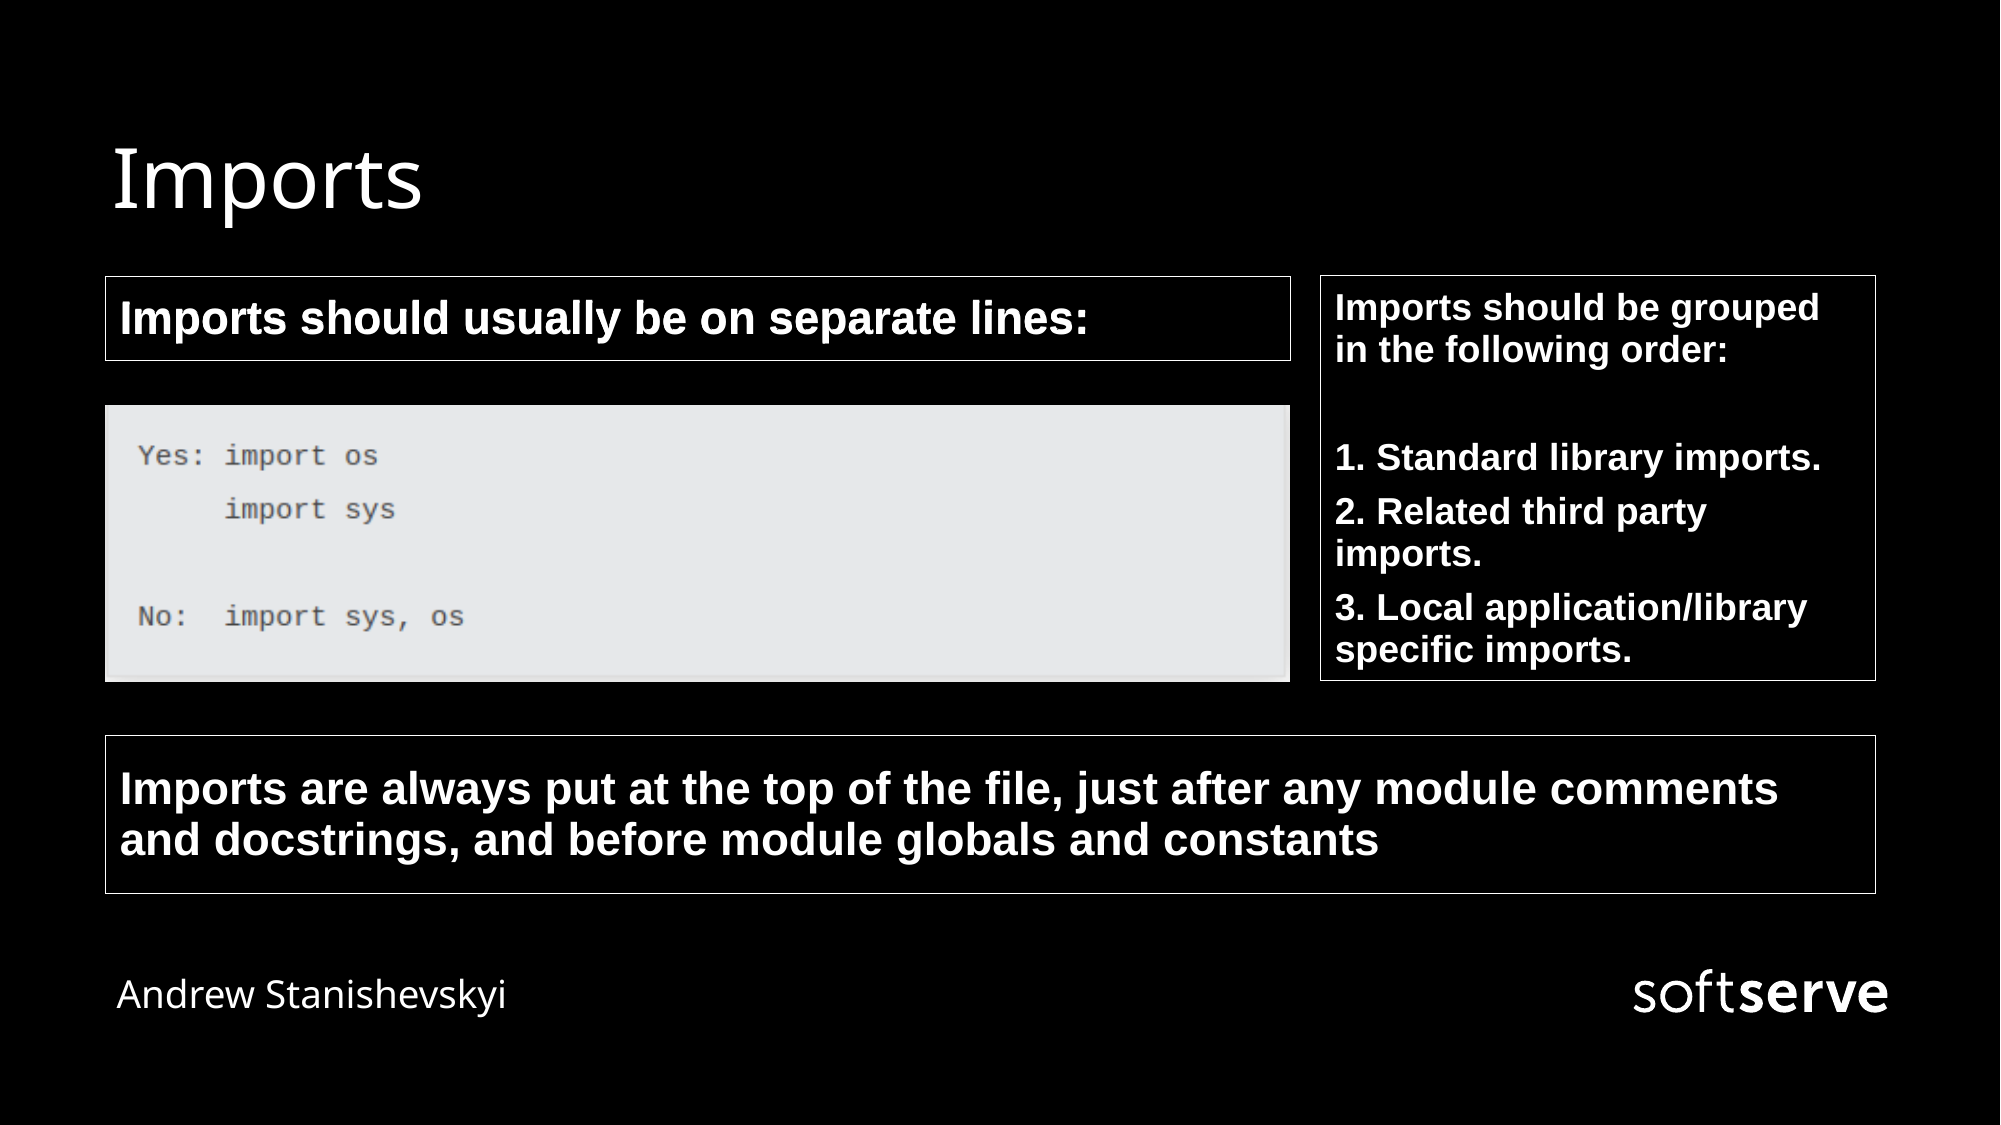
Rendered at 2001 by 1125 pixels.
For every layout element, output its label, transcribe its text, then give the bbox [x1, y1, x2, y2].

text_box Imports are always put at the top of the file, just after any module comments and docstrings, and before module globals and constants [105, 735, 1876, 894]
title Imports [112, 135, 1888, 330]
picture [105, 404, 1291, 682]
list Andrew Stanishevskyi [0, 970, 569, 1019]
text_box Imports should be grouped in the following order: 1. Standard library imports. 2. Related third party imports. 3. Local application/library specific imports. [1320, 275, 1876, 681]
text_box Imports should usually be on separate lines: [105, 276, 1291, 361]
